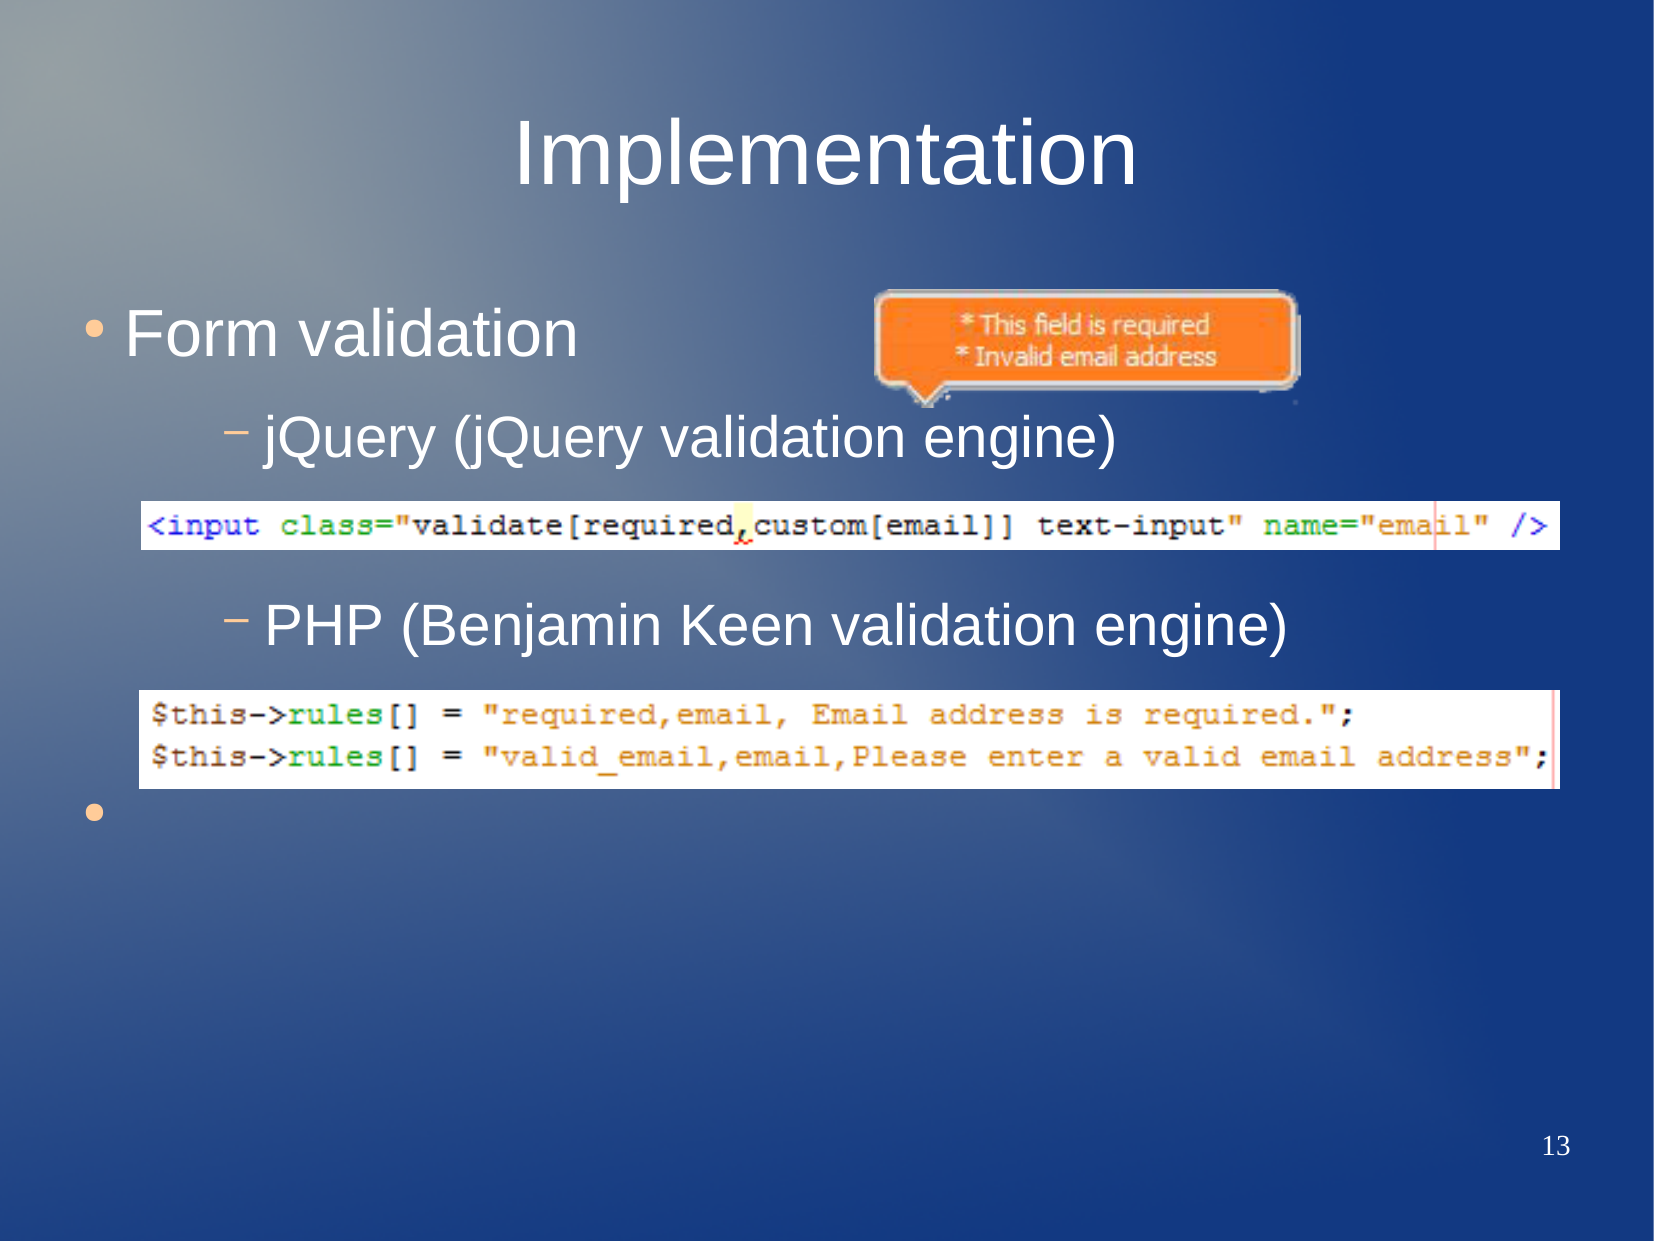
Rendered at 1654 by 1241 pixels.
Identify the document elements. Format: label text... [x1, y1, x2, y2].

picture [0, 0, 1654, 1241]
list Form validation jQuery (jQuery validation engine) PHP (Benjamin Keen validation engine) [82, 290, 1595, 1109]
title Implementation [82, 49, 1571, 257]
